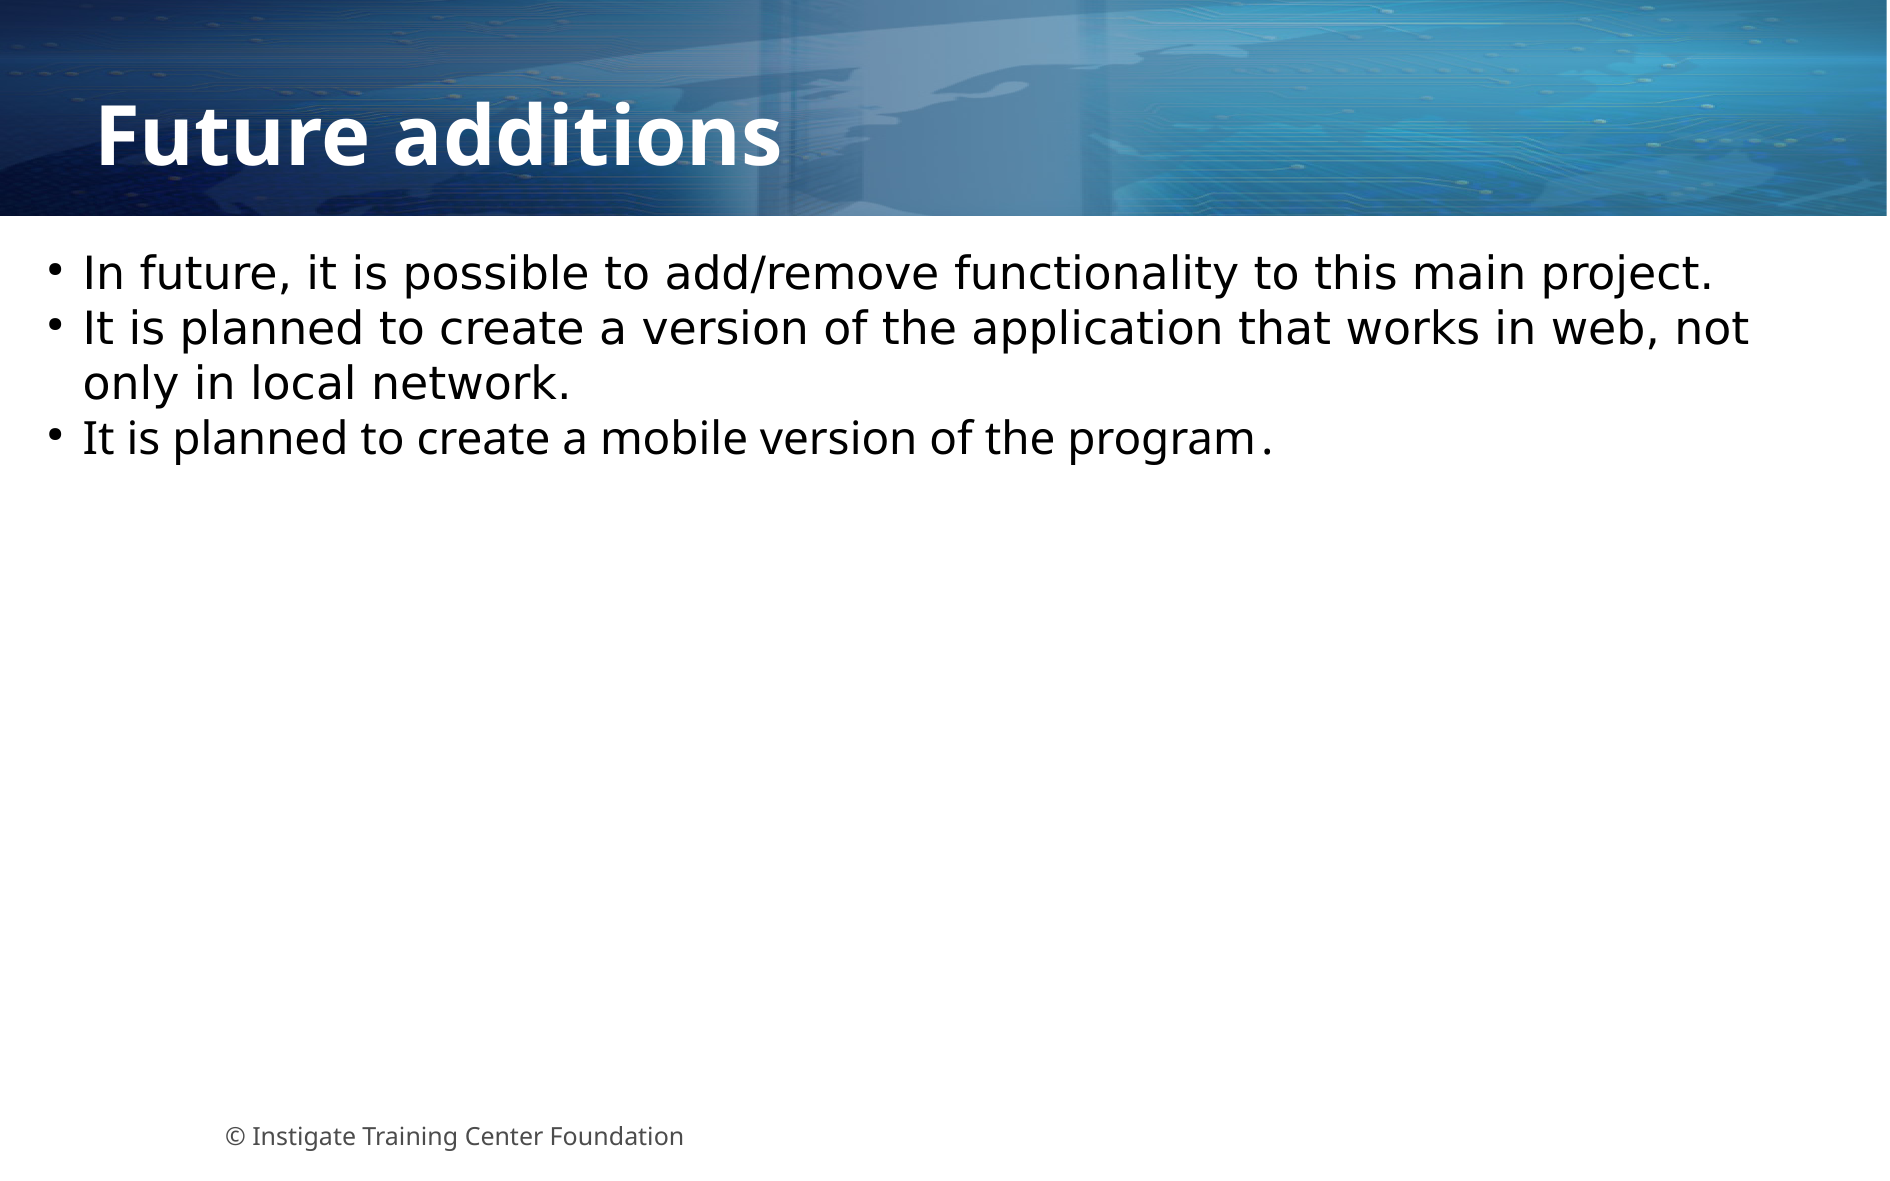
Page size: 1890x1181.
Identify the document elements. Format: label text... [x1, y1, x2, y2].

text_box Future additions [94, 54, 1793, 210]
text_box In future, it is possible to add/remove functionality to this main project. It is planned to create a version of the application that works in web, not only in local network. It is planned to create a mobile version of the program․ [47, 243, 1819, 1009]
picture [0, 0, 1887, 216]
